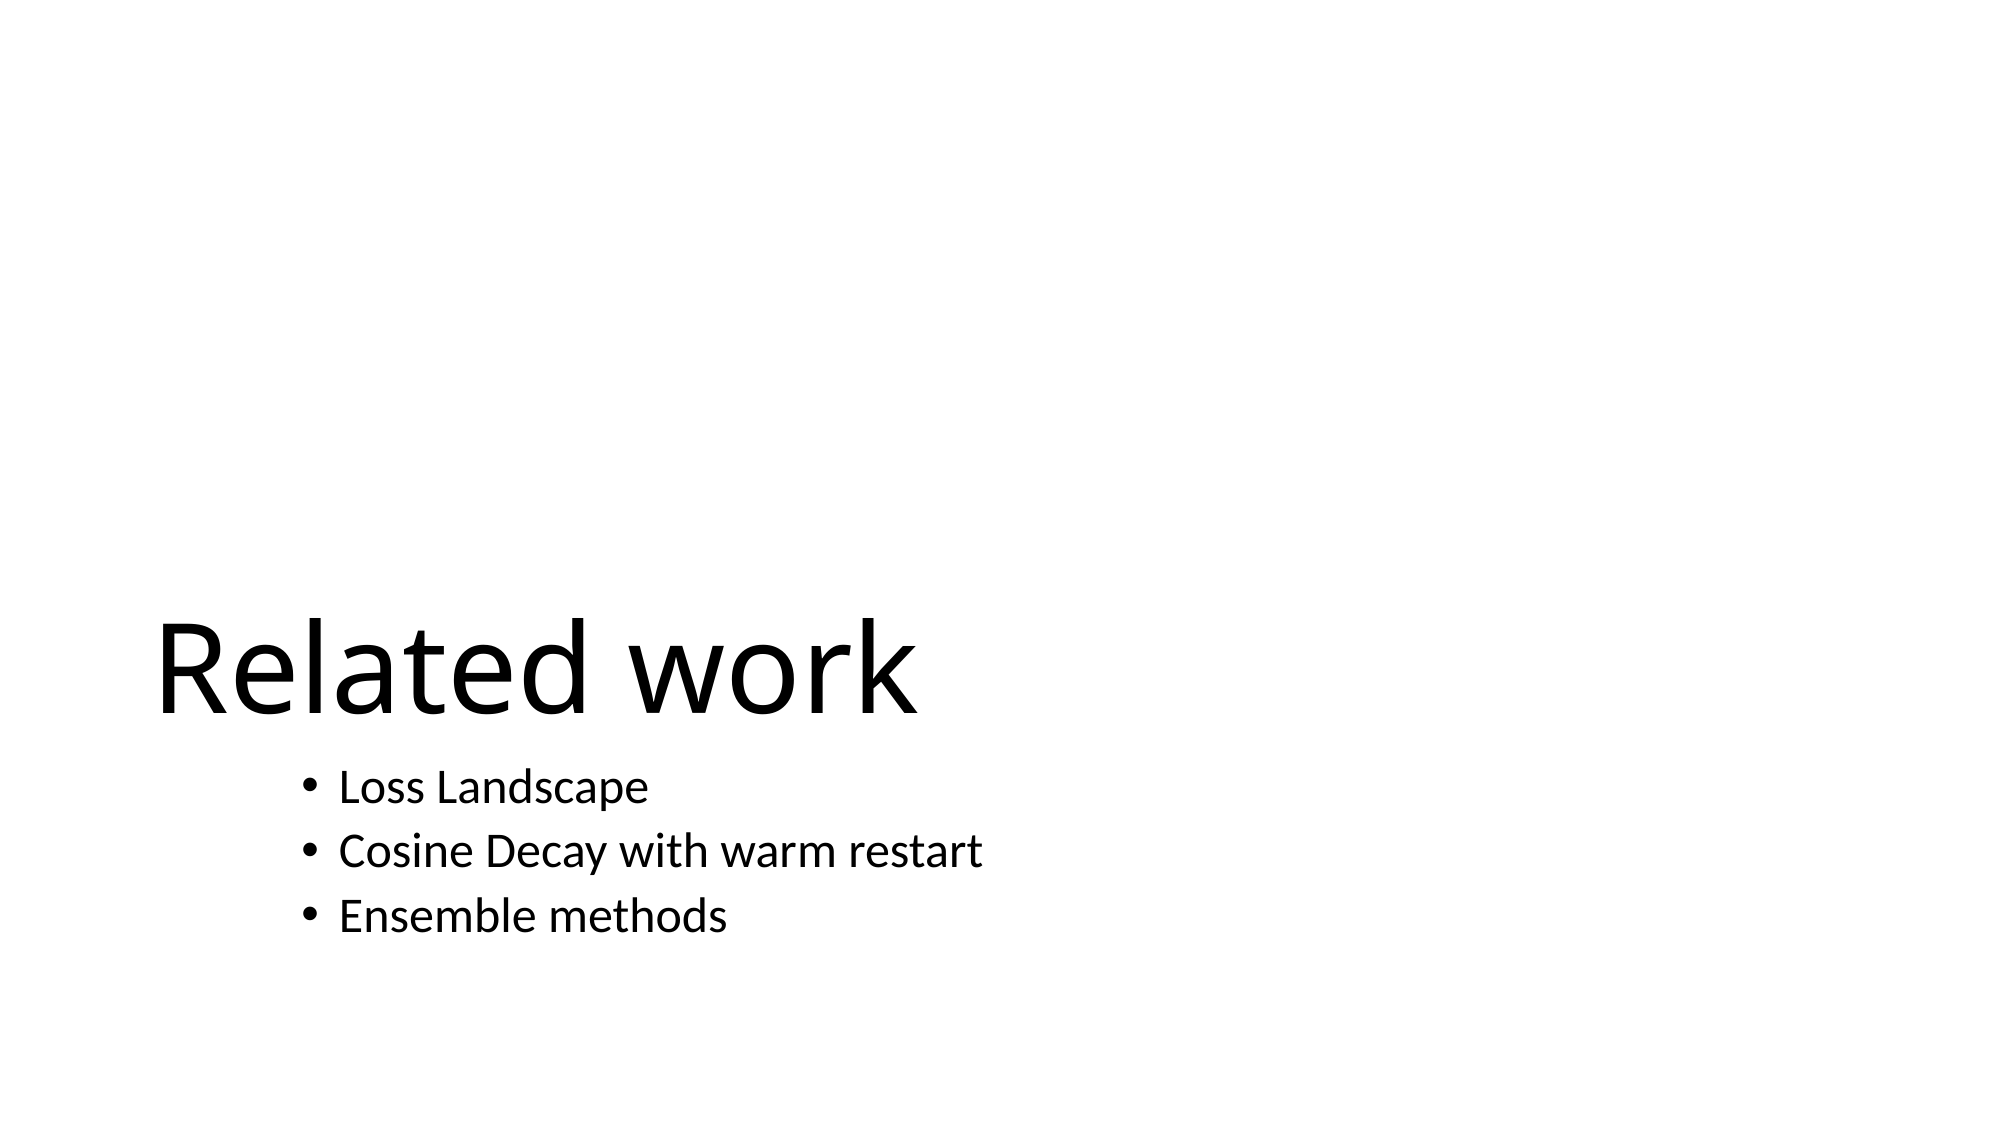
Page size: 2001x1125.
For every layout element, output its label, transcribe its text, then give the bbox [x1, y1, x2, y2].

title Related work [136, 280, 1862, 749]
list Loss Landscape Cosine Decay with warm restart Ensemble methods [136, 752, 1862, 999]
